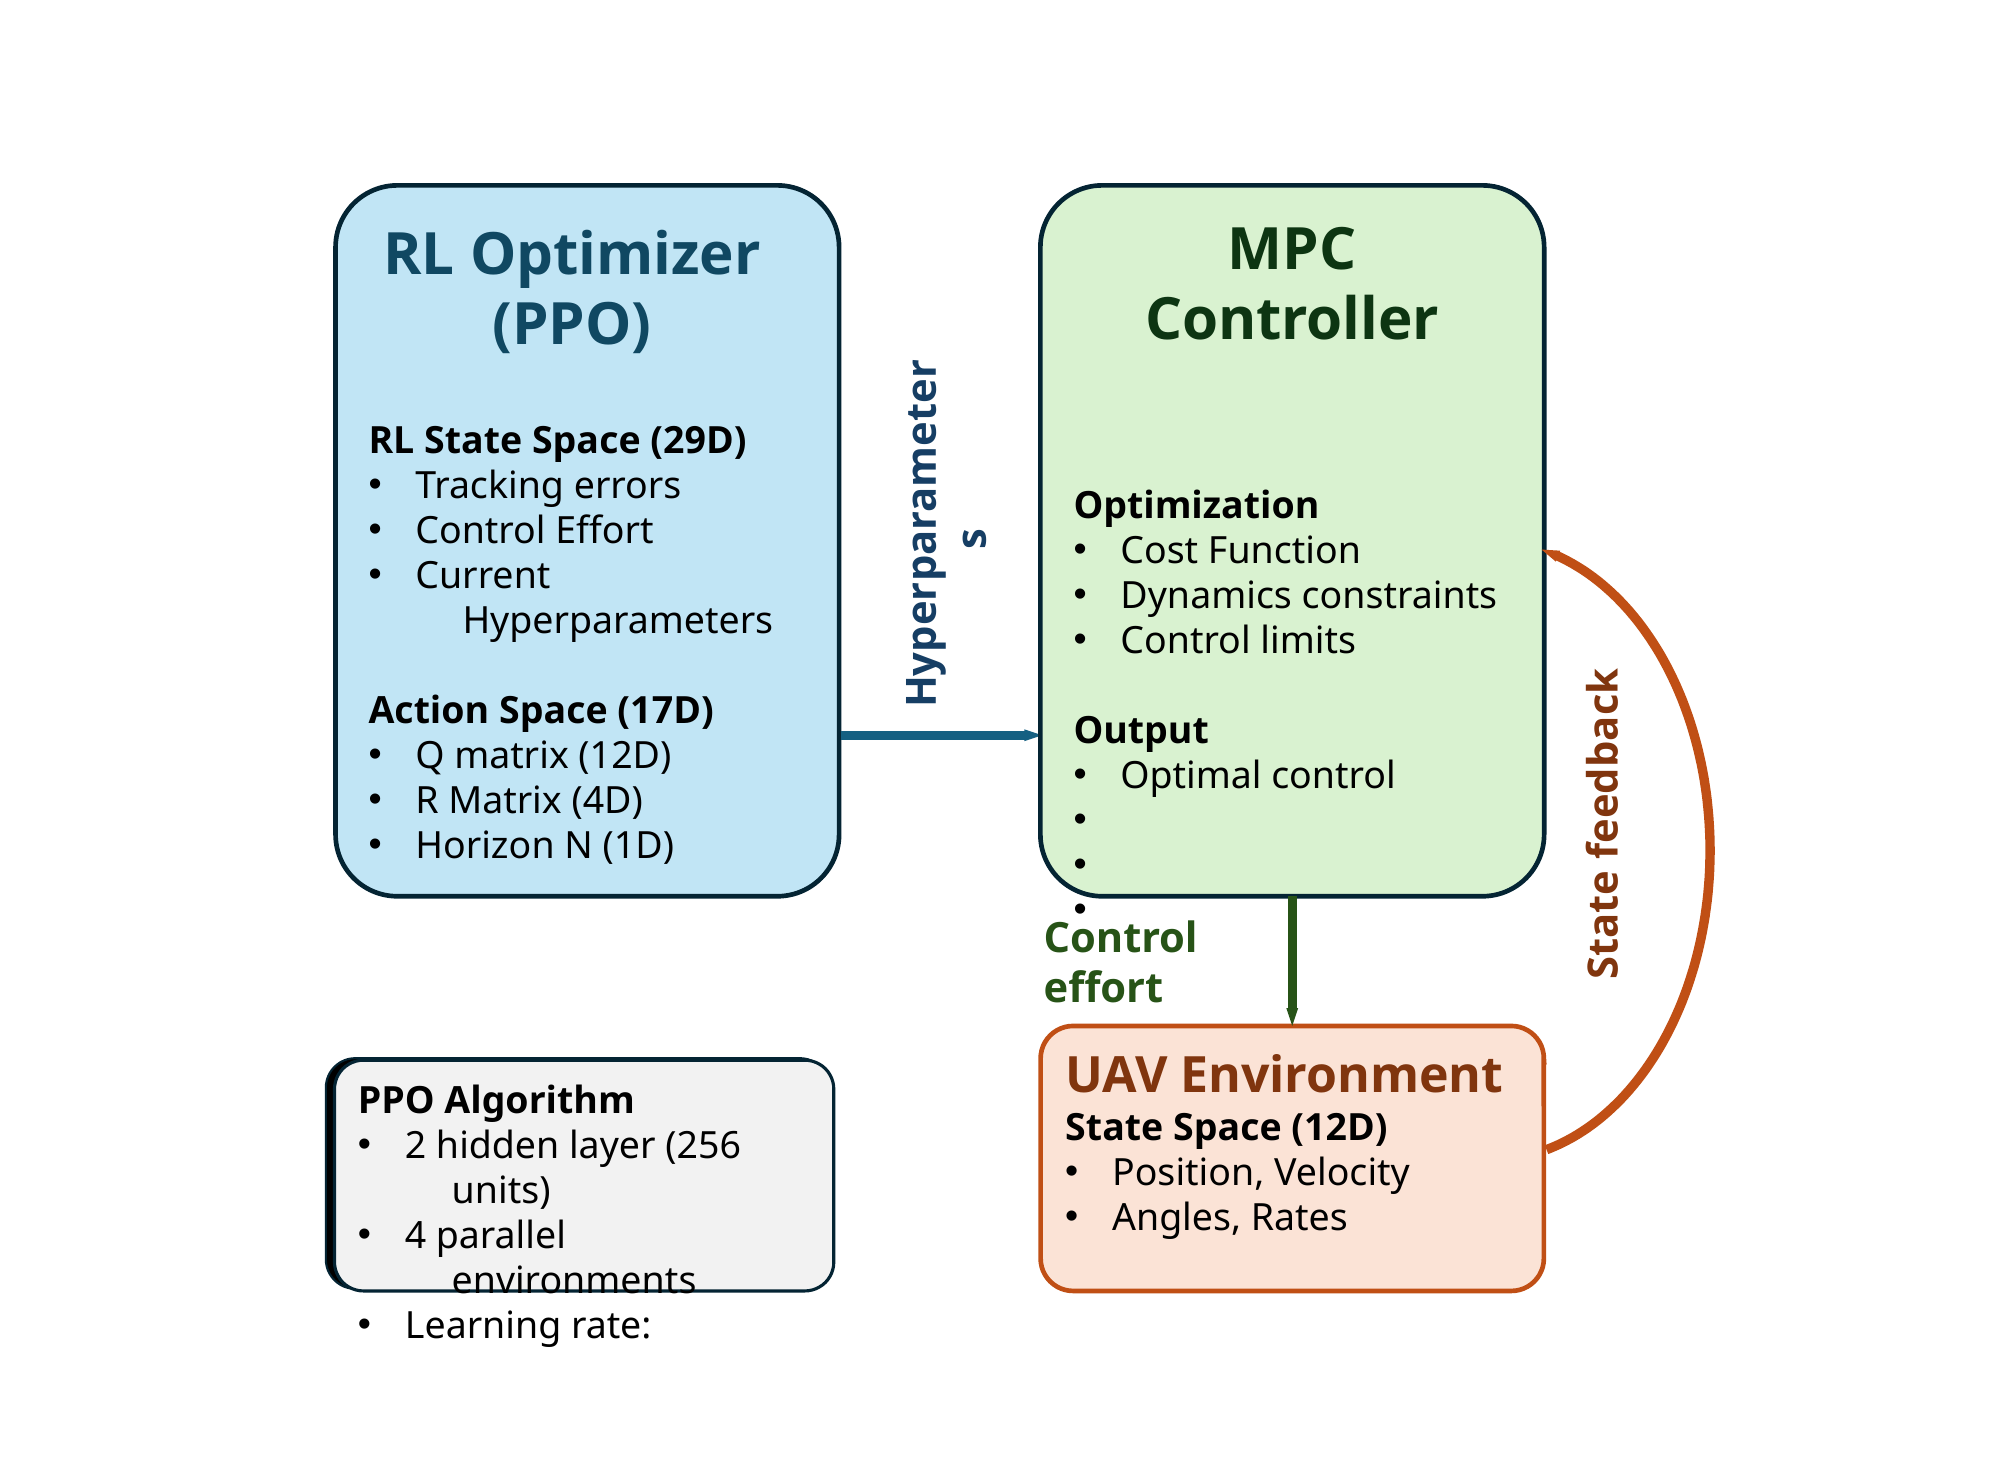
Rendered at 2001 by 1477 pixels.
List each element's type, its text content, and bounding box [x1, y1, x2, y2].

text_box RL Optimizer (PPO) RL State Space (29D) Tracking errors Control Effort Current Hyperparameters Action Space (17D) Q matrix (12D) R Matrix (4D) Horizon N (1D) [335, 185, 840, 897]
text_box MPC Controller Optimization Cost Function Dynamics constraints Control limits Output Optimal control [1040, 185, 1545, 897]
text_box Hyperparameters [877, 331, 1012, 736]
text_box PPO Algorithm 2 hidden layer (256 units) 4 parallel environments Learning rate: [334, 1060, 834, 1291]
text_box PPO Algorithm 2 hidden layer (256 units) 4 parallel environments Learning rate: [325, 1058, 810, 1289]
text_box Control effort [1022, 894, 1259, 1029]
text_box State feedback [1533, 643, 1668, 1005]
text_box UAV Environment State Space (12D) Position, Velocity Angles, Rates [1040, 1025, 1544, 1291]
